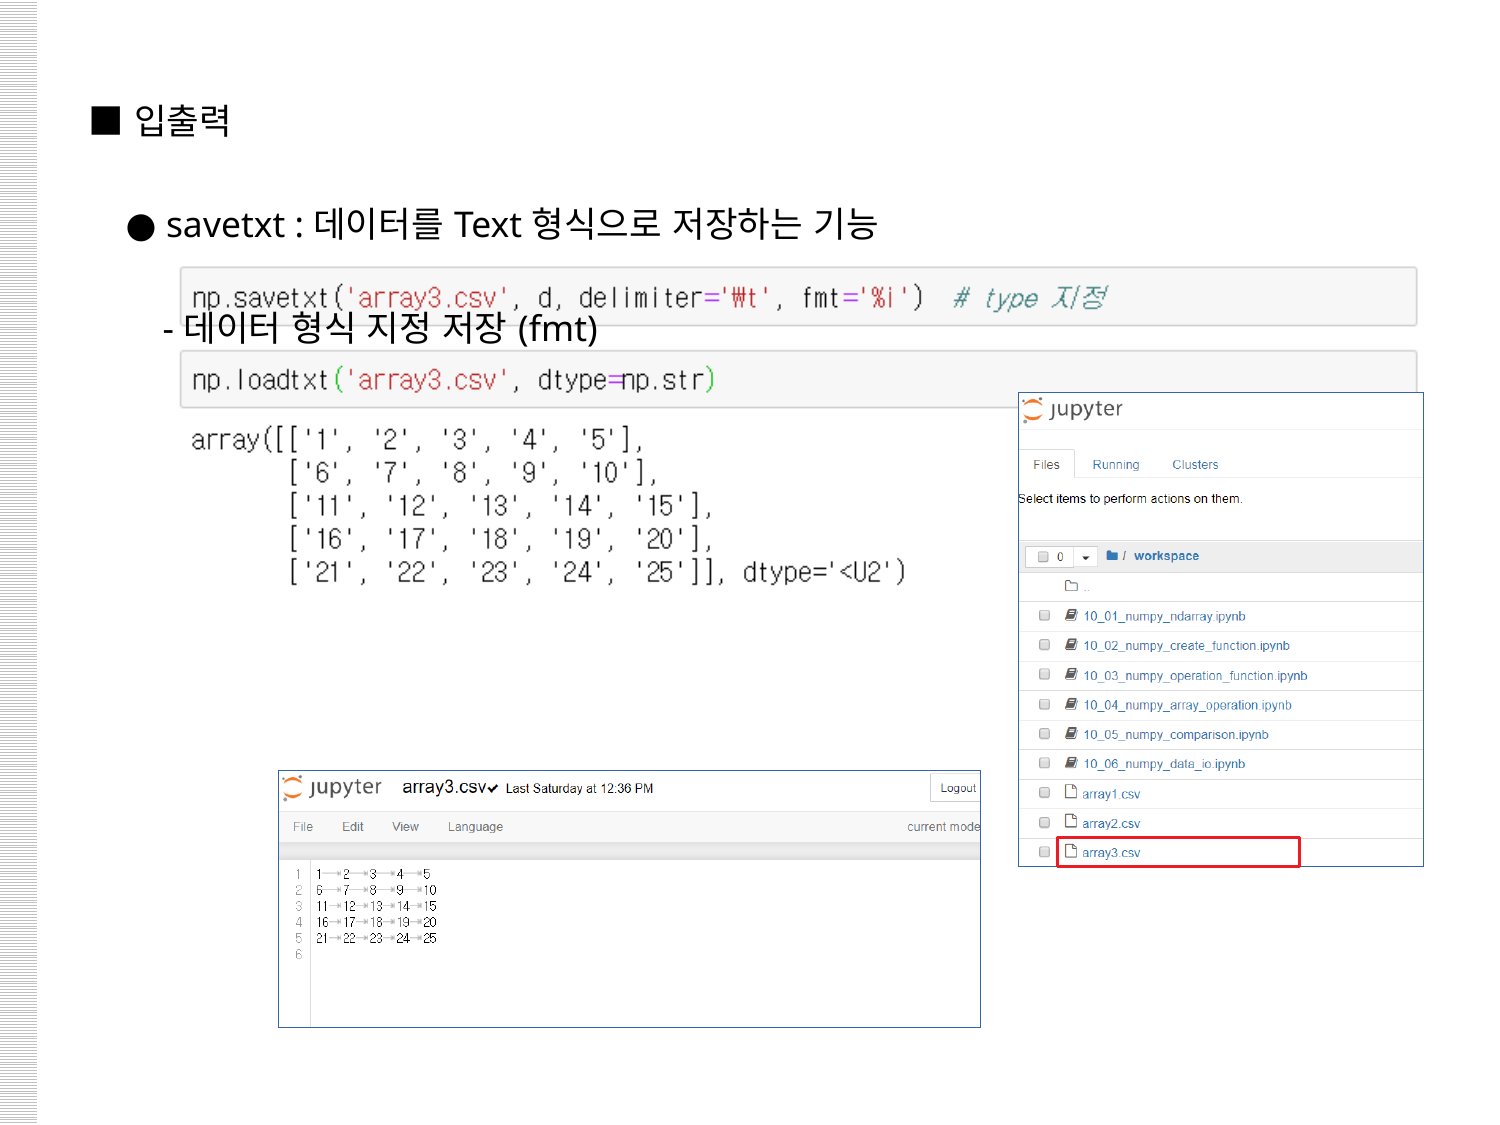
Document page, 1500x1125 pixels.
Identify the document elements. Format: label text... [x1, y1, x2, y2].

text_box ■ 입출력 ● savetxt : 데이터를 Text 형식으로 저장하는 기능 - 데이터 형식 지정 저장 (fmt) [73, 33, 1453, 990]
picture [278, 990, 981, 1028]
